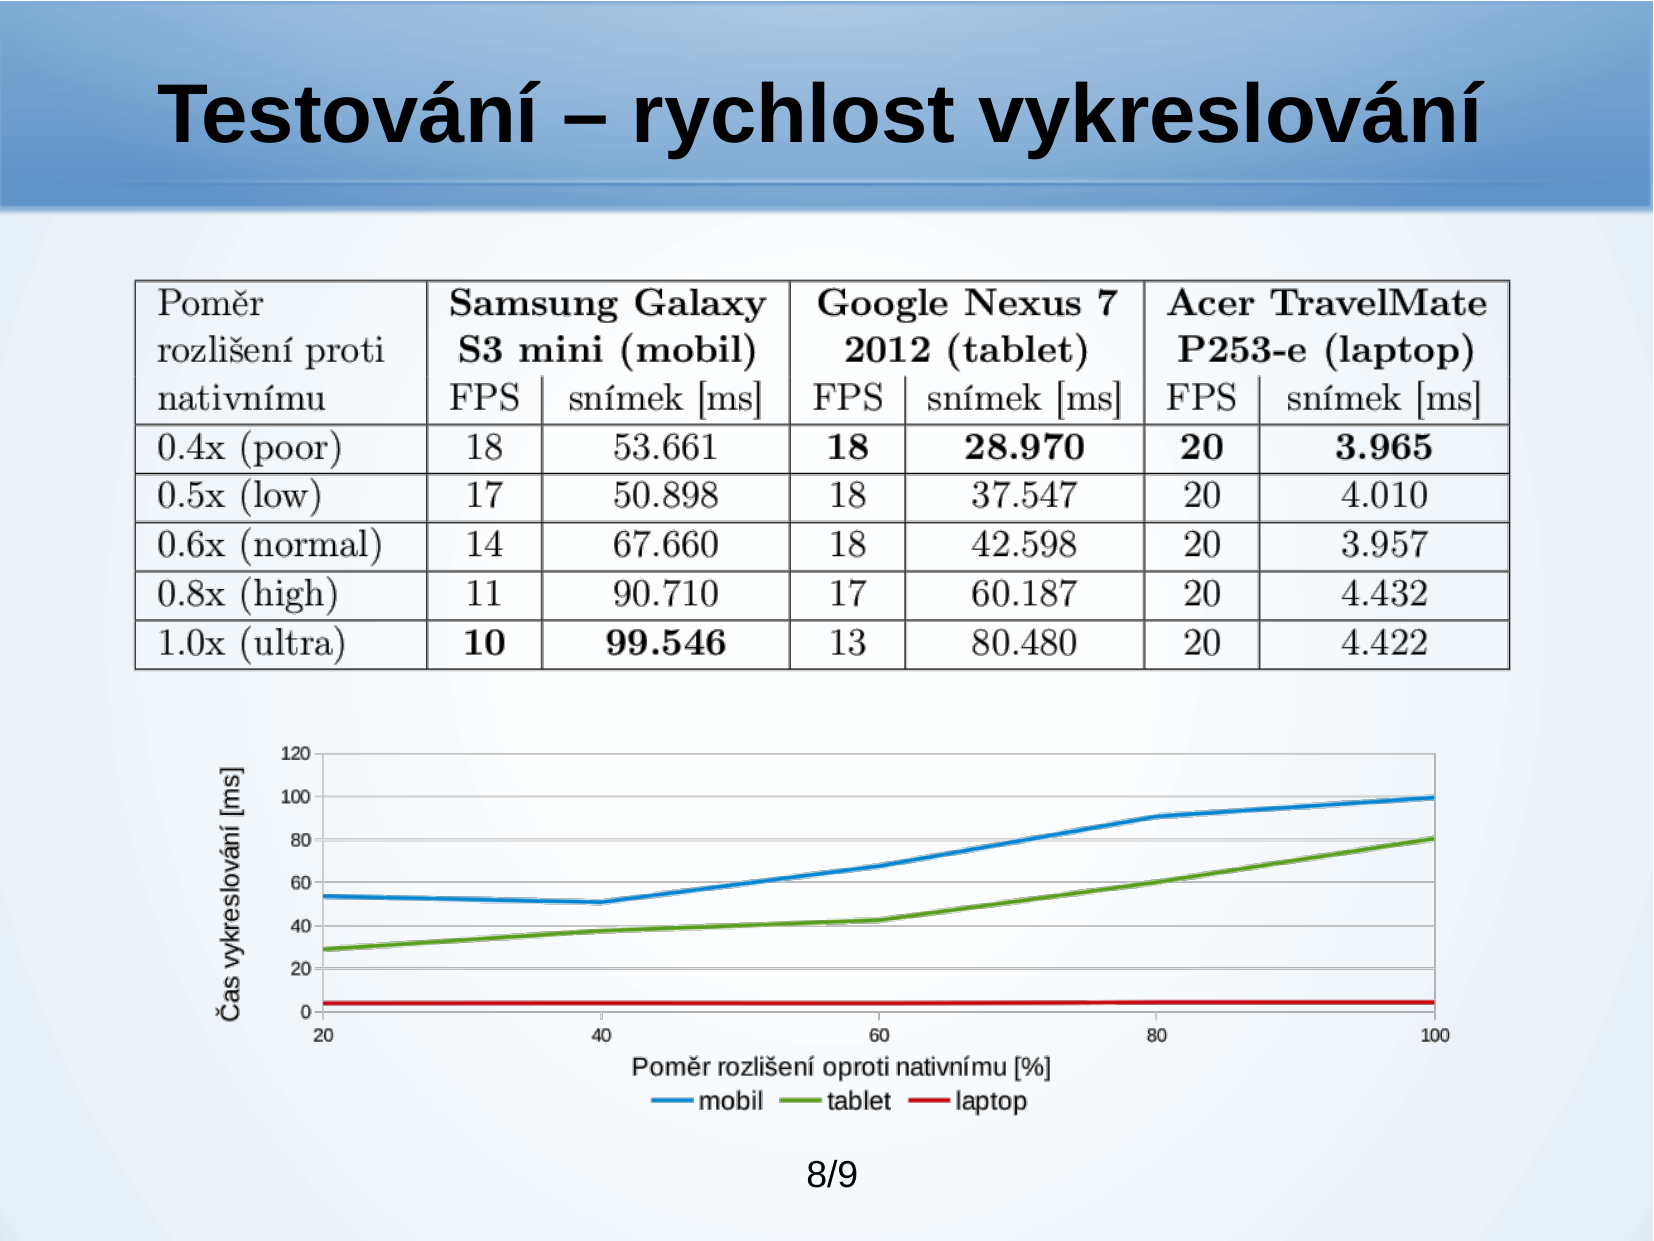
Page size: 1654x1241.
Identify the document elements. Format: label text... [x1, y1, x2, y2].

picture [0, 1, 1653, 1241]
title Testování – rychlost vykreslování [0, 49, 1642, 179]
text_box <number>/9 [590, 1145, 1074, 1216]
